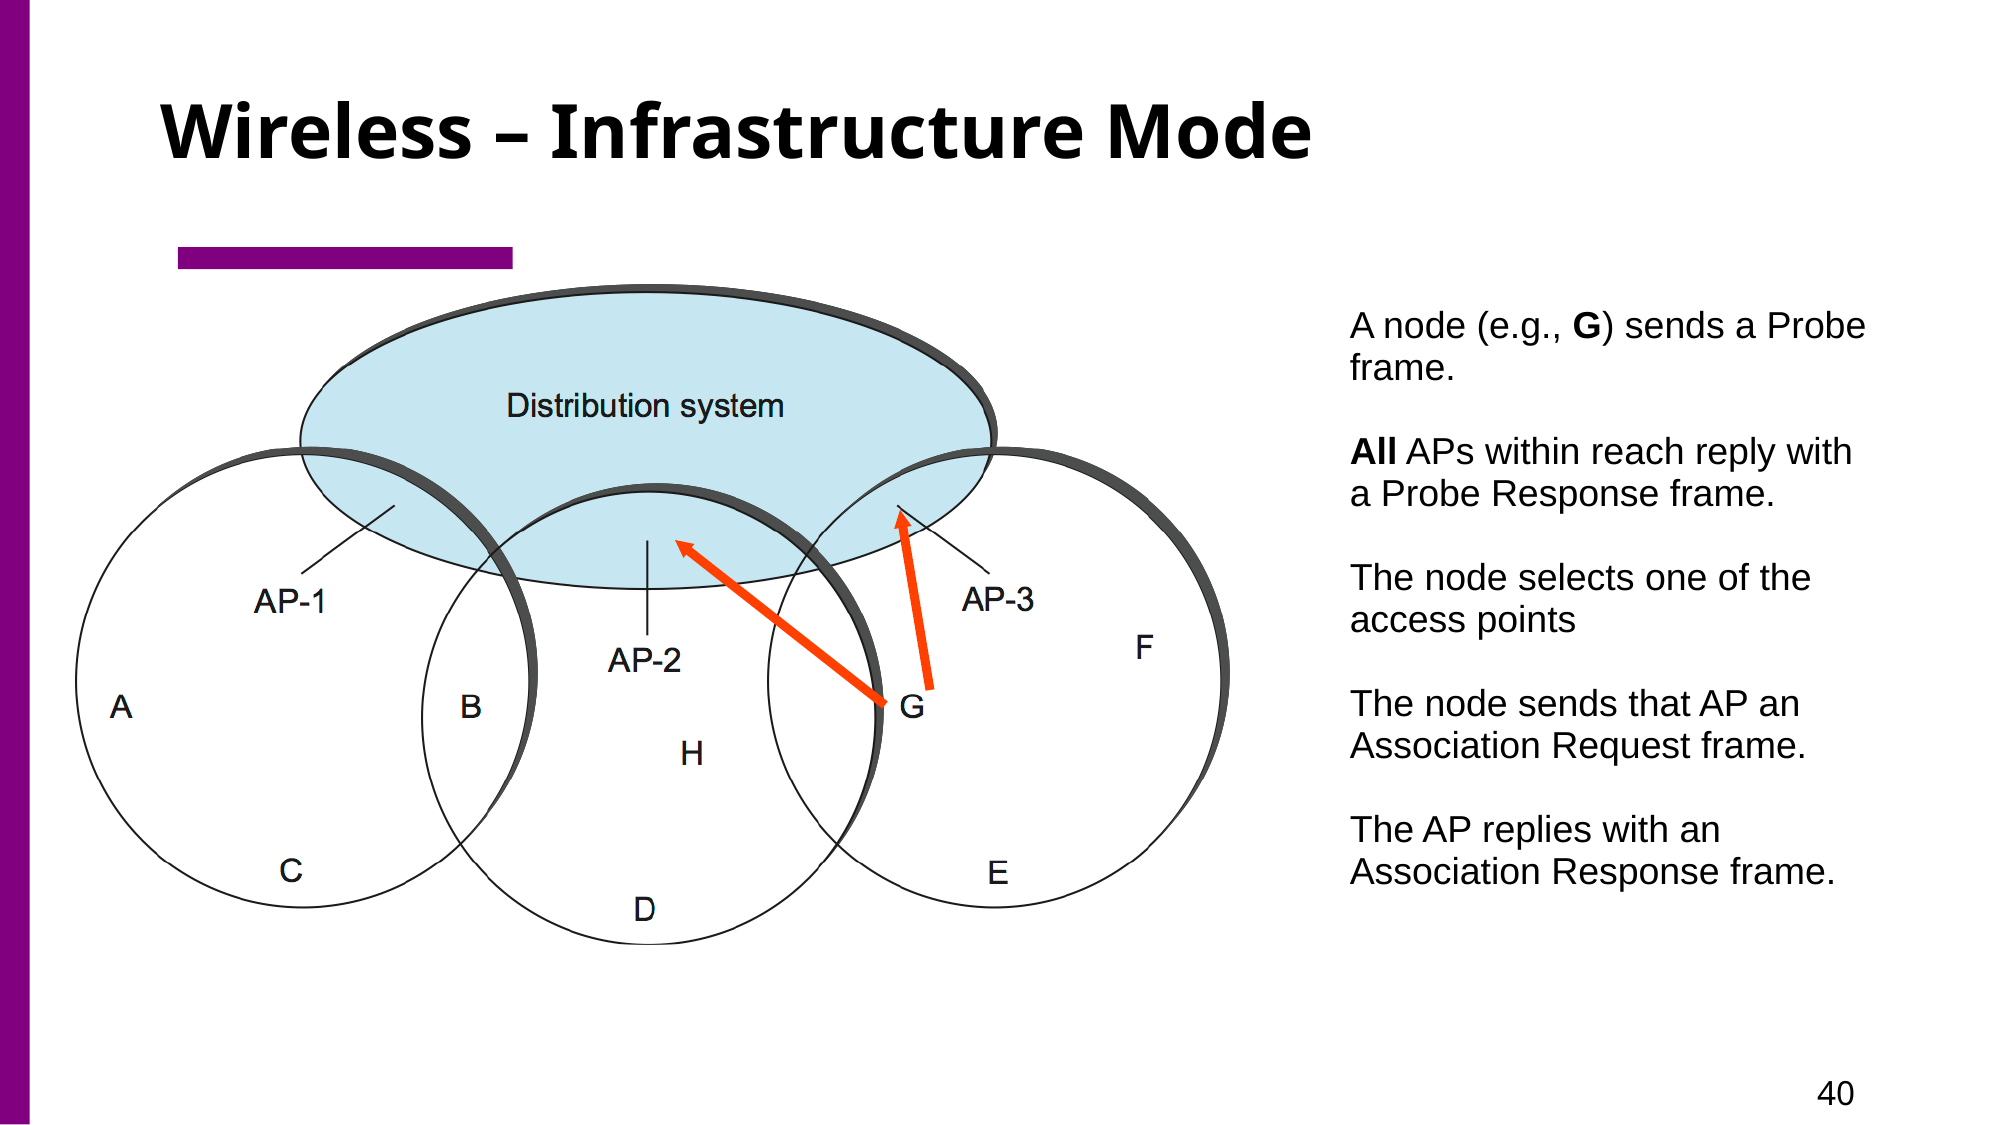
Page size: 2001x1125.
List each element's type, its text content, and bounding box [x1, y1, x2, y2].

title Wireless – Infrastructure Mode [110, 34, 1941, 223]
picture [75, 283, 1231, 946]
text_box A node (e.g., G) sends a Probe frame. All APs within reach reply with a Probe Response frame. The node selects one of the access points The node sends that AP an Association Request frame. The AP replies with an Association Response frame. [1335, 254, 1891, 942]
